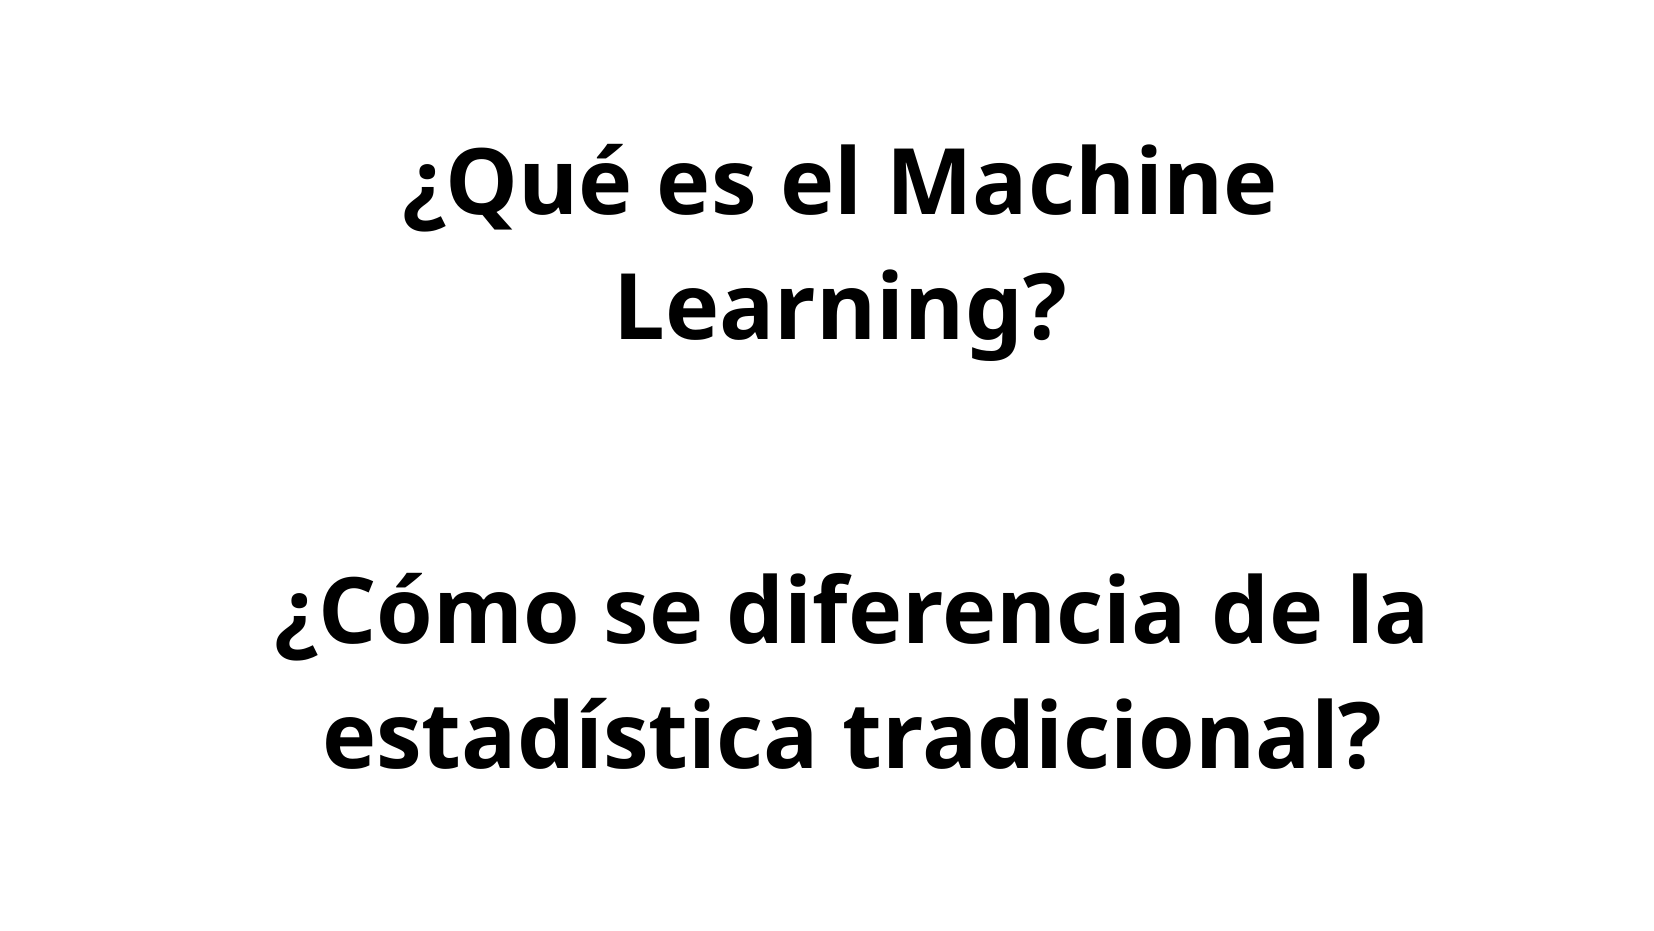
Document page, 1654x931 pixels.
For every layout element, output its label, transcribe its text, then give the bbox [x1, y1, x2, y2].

text_box ¿Cómo se diferencia de la estadística tradicional? [162, 538, 1544, 773]
text_box ¿Qué es el Machine Learning? [149, 109, 1531, 279]
